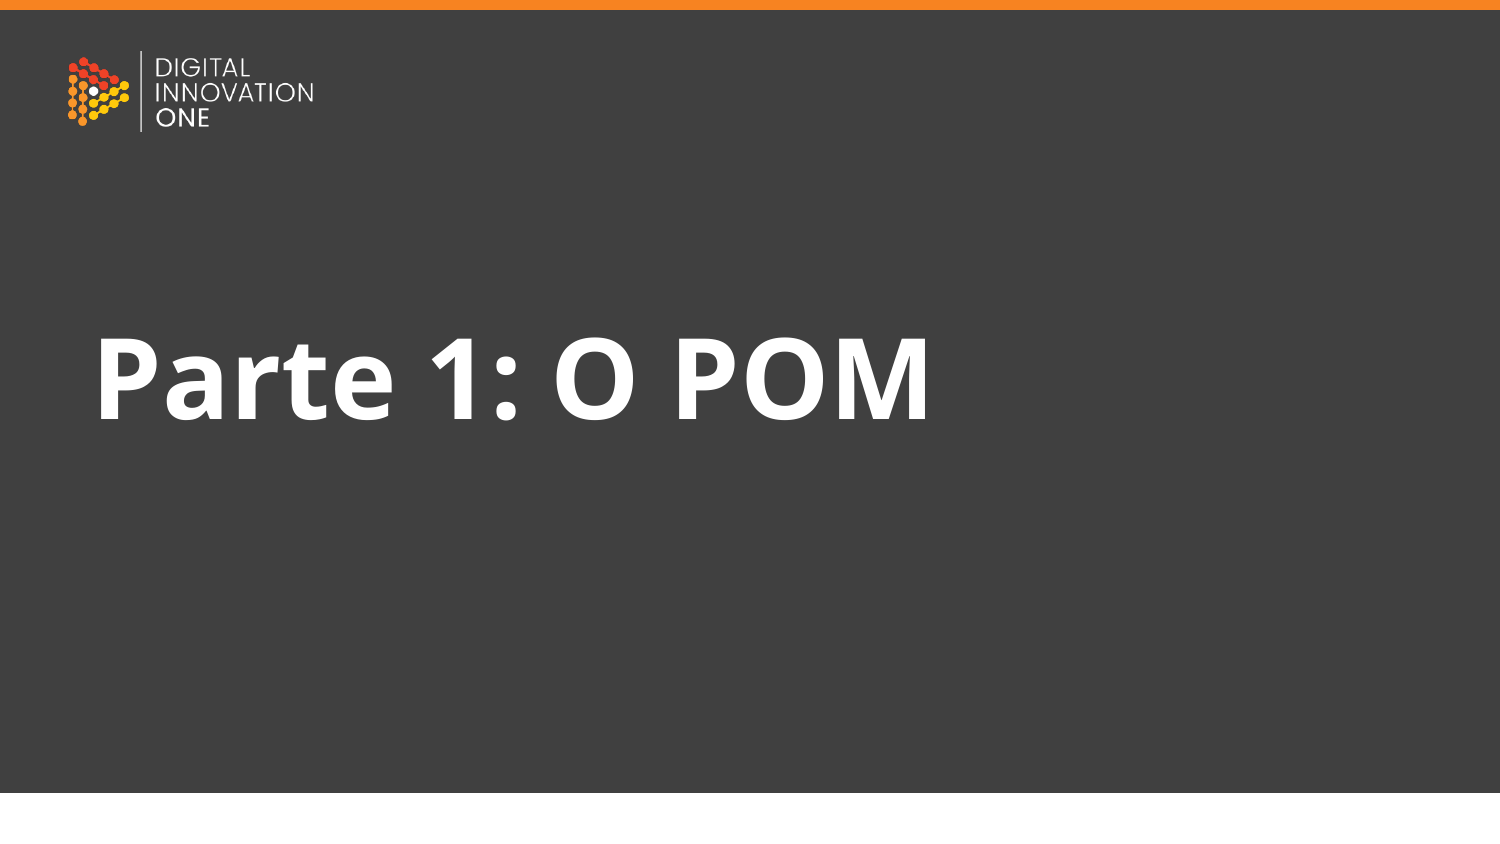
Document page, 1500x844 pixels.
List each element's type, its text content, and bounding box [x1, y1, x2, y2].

text_box [0, 0, 1500, 844]
picture [51, 42, 330, 140]
text_box Parte 1: O POM [76, 250, 1475, 500]
